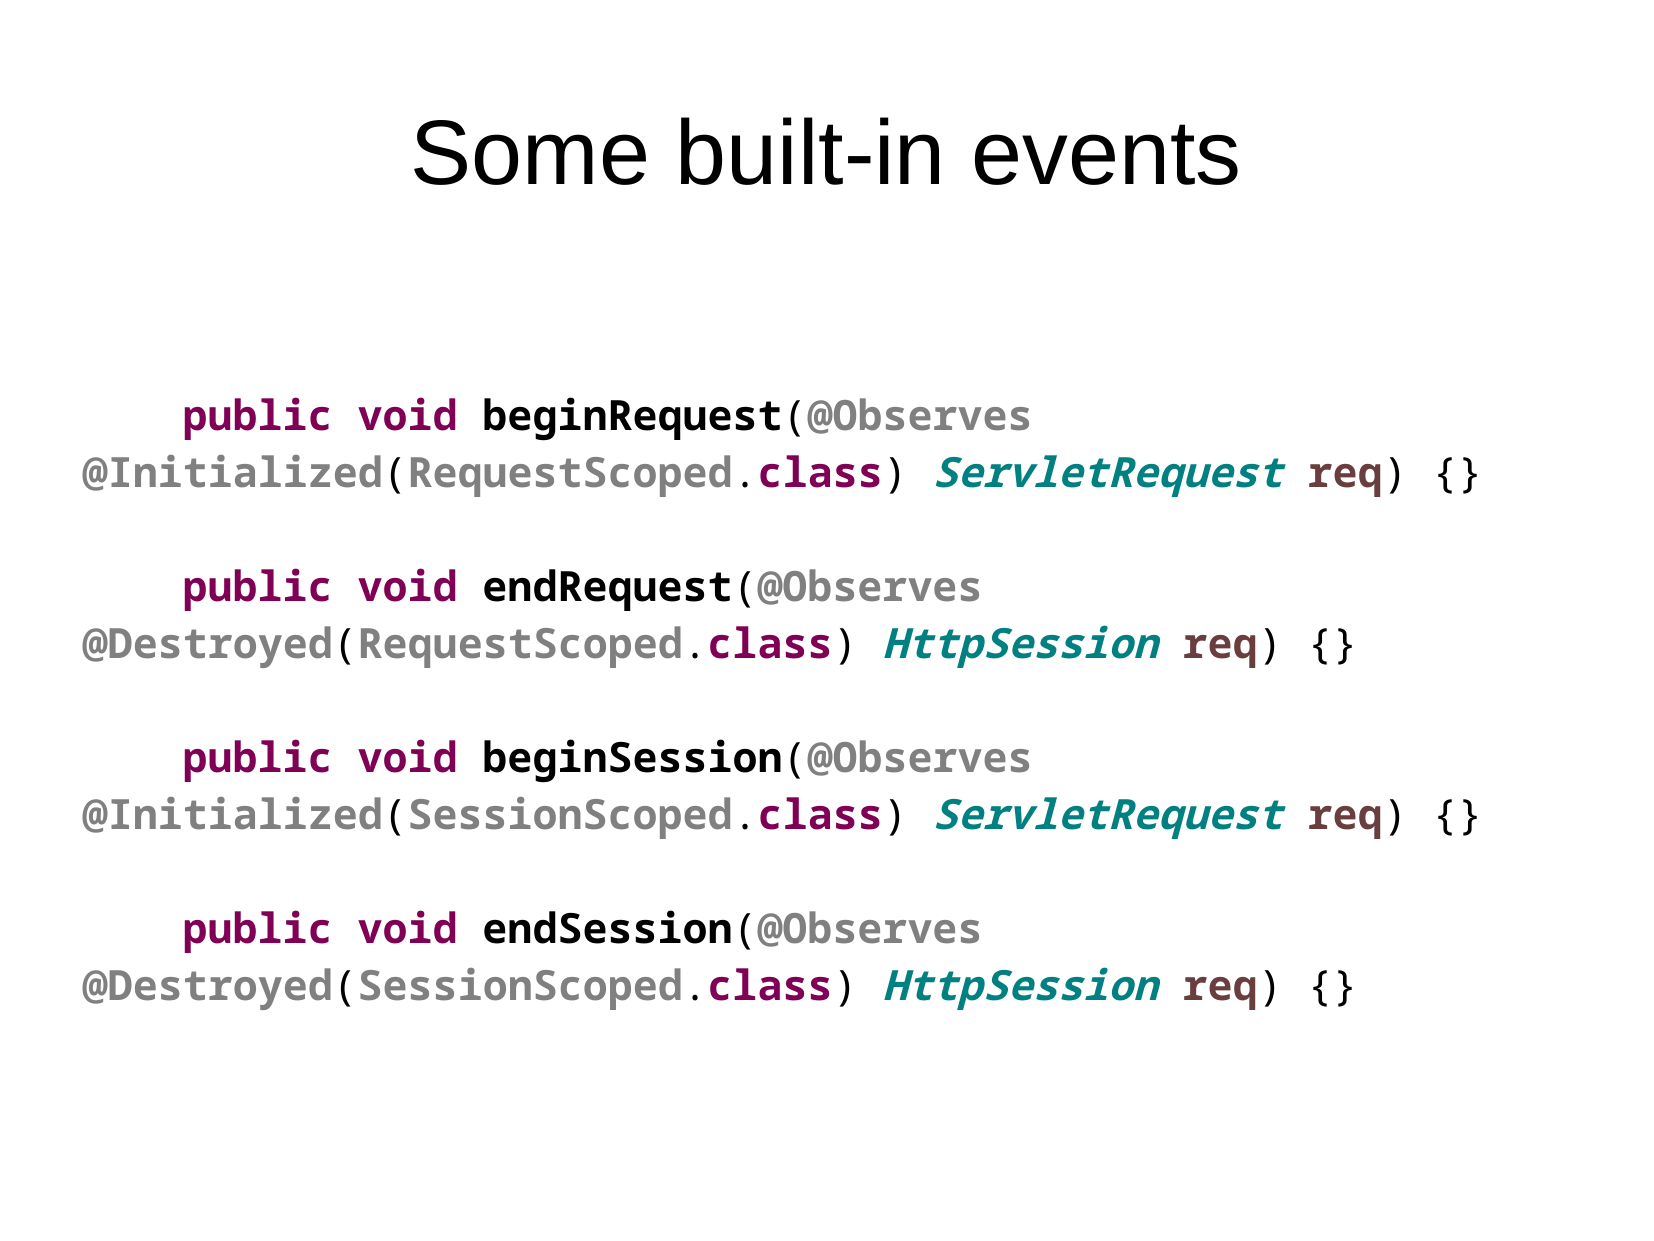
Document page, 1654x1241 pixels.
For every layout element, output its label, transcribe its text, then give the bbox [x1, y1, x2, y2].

list public void beginRequest(@Observes @Initialized(RequestScoped.class) ServletRequest req) {} public void endRequest(@Observes @Destroyed(RequestScoped.class) HttpSession req) {} public void beginSession(@Observes @Initialized(SessionScoped.class) ServletRequest req) {} public void endSession(@Observes @Destroyed(SessionScoped.class) HttpSession req) {} [82, 290, 1571, 1109]
title Some built-in events [82, 49, 1571, 257]
